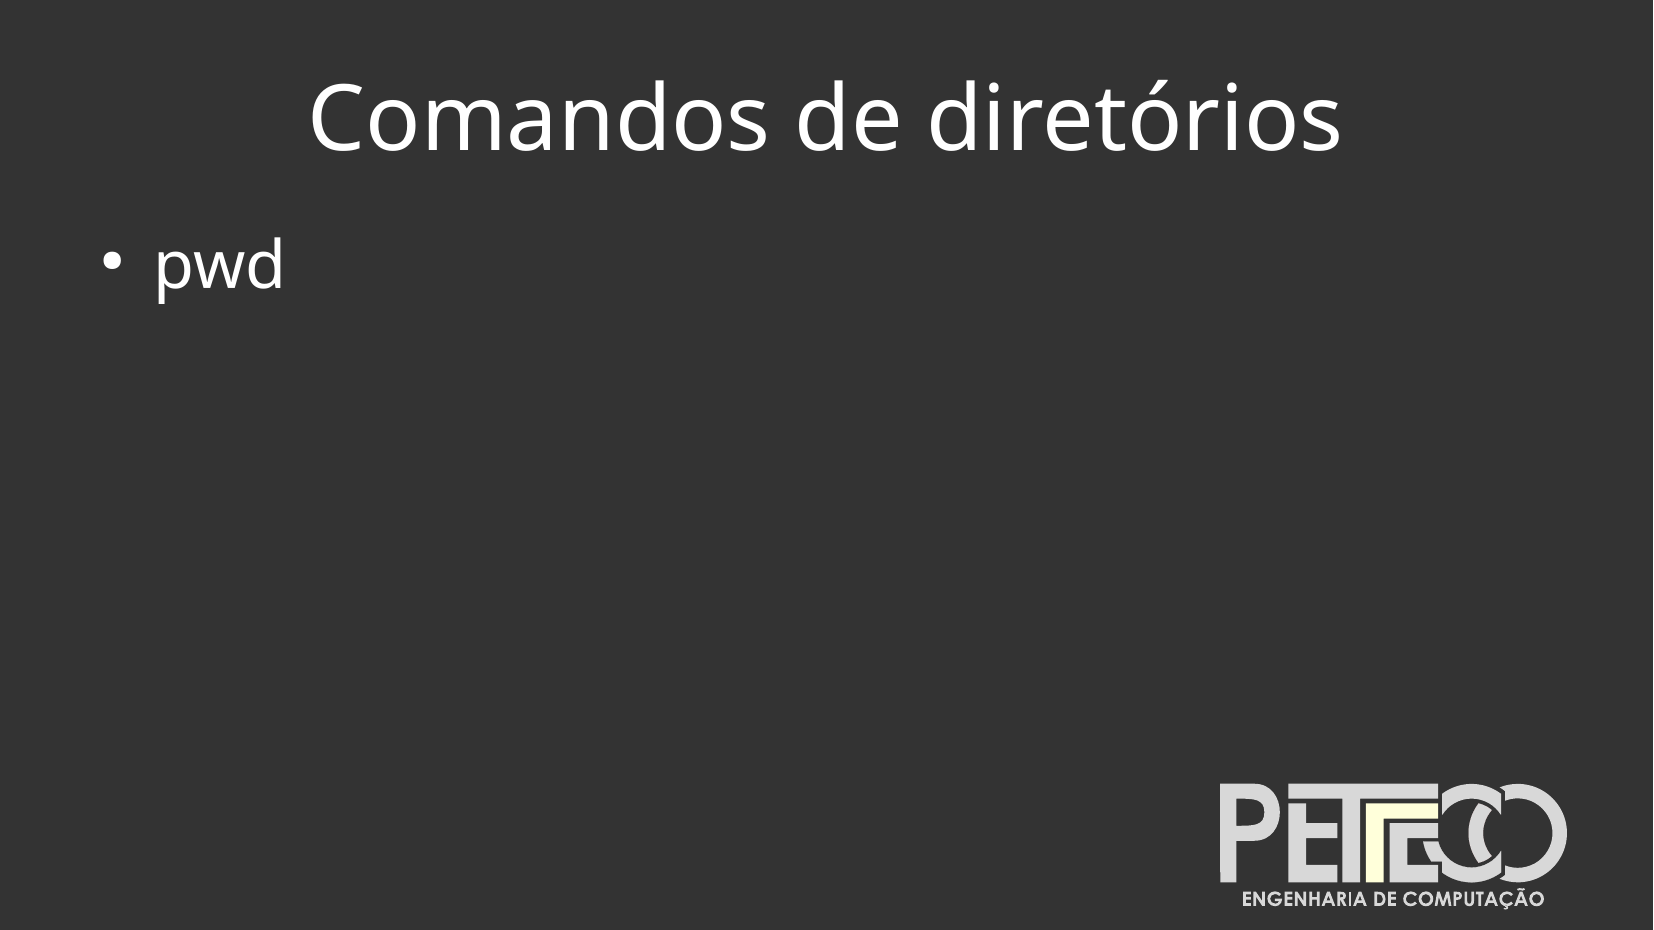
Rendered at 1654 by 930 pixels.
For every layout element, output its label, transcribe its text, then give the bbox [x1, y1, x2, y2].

list pwd [82, 217, 1571, 757]
title Comandos de diretórios [82, 37, 1571, 193]
